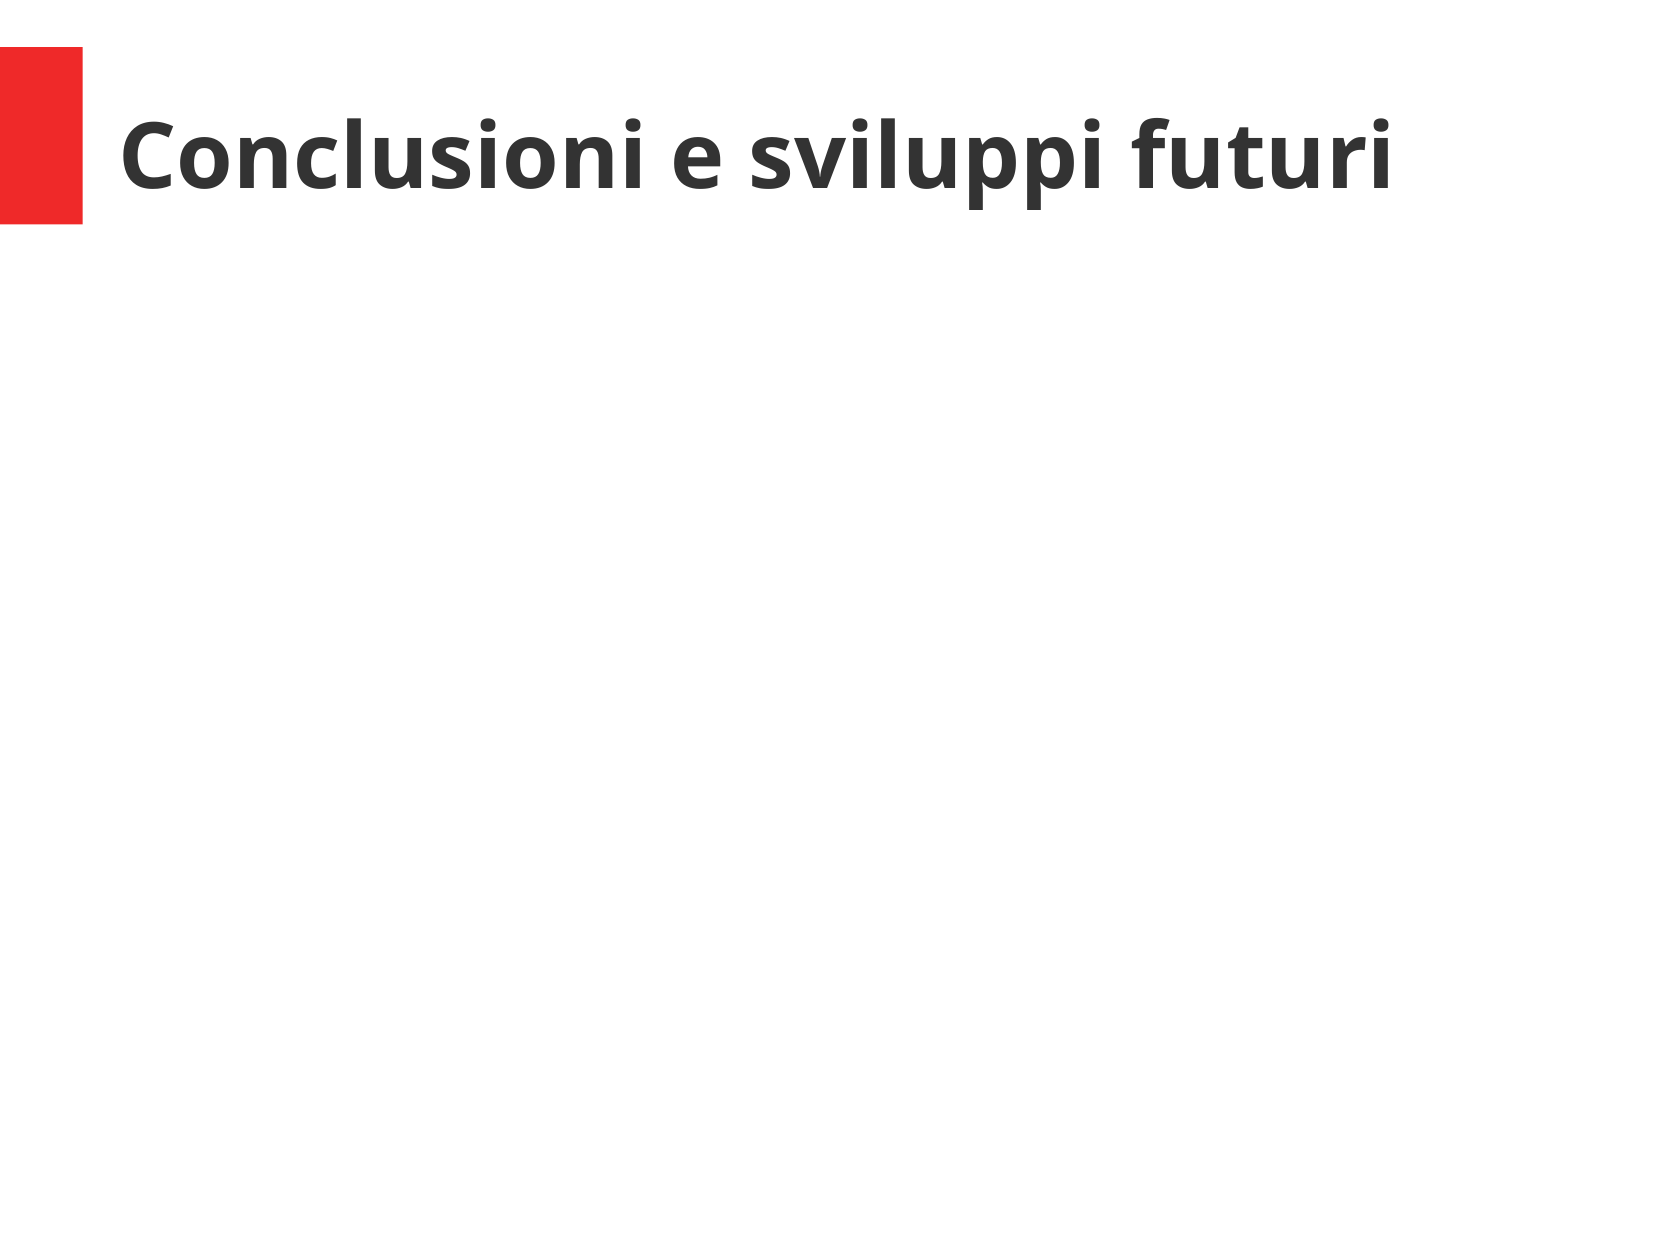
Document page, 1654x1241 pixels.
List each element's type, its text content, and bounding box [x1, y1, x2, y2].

title Conclusioni e sviluppi futuri [118, 49, 1571, 257]
